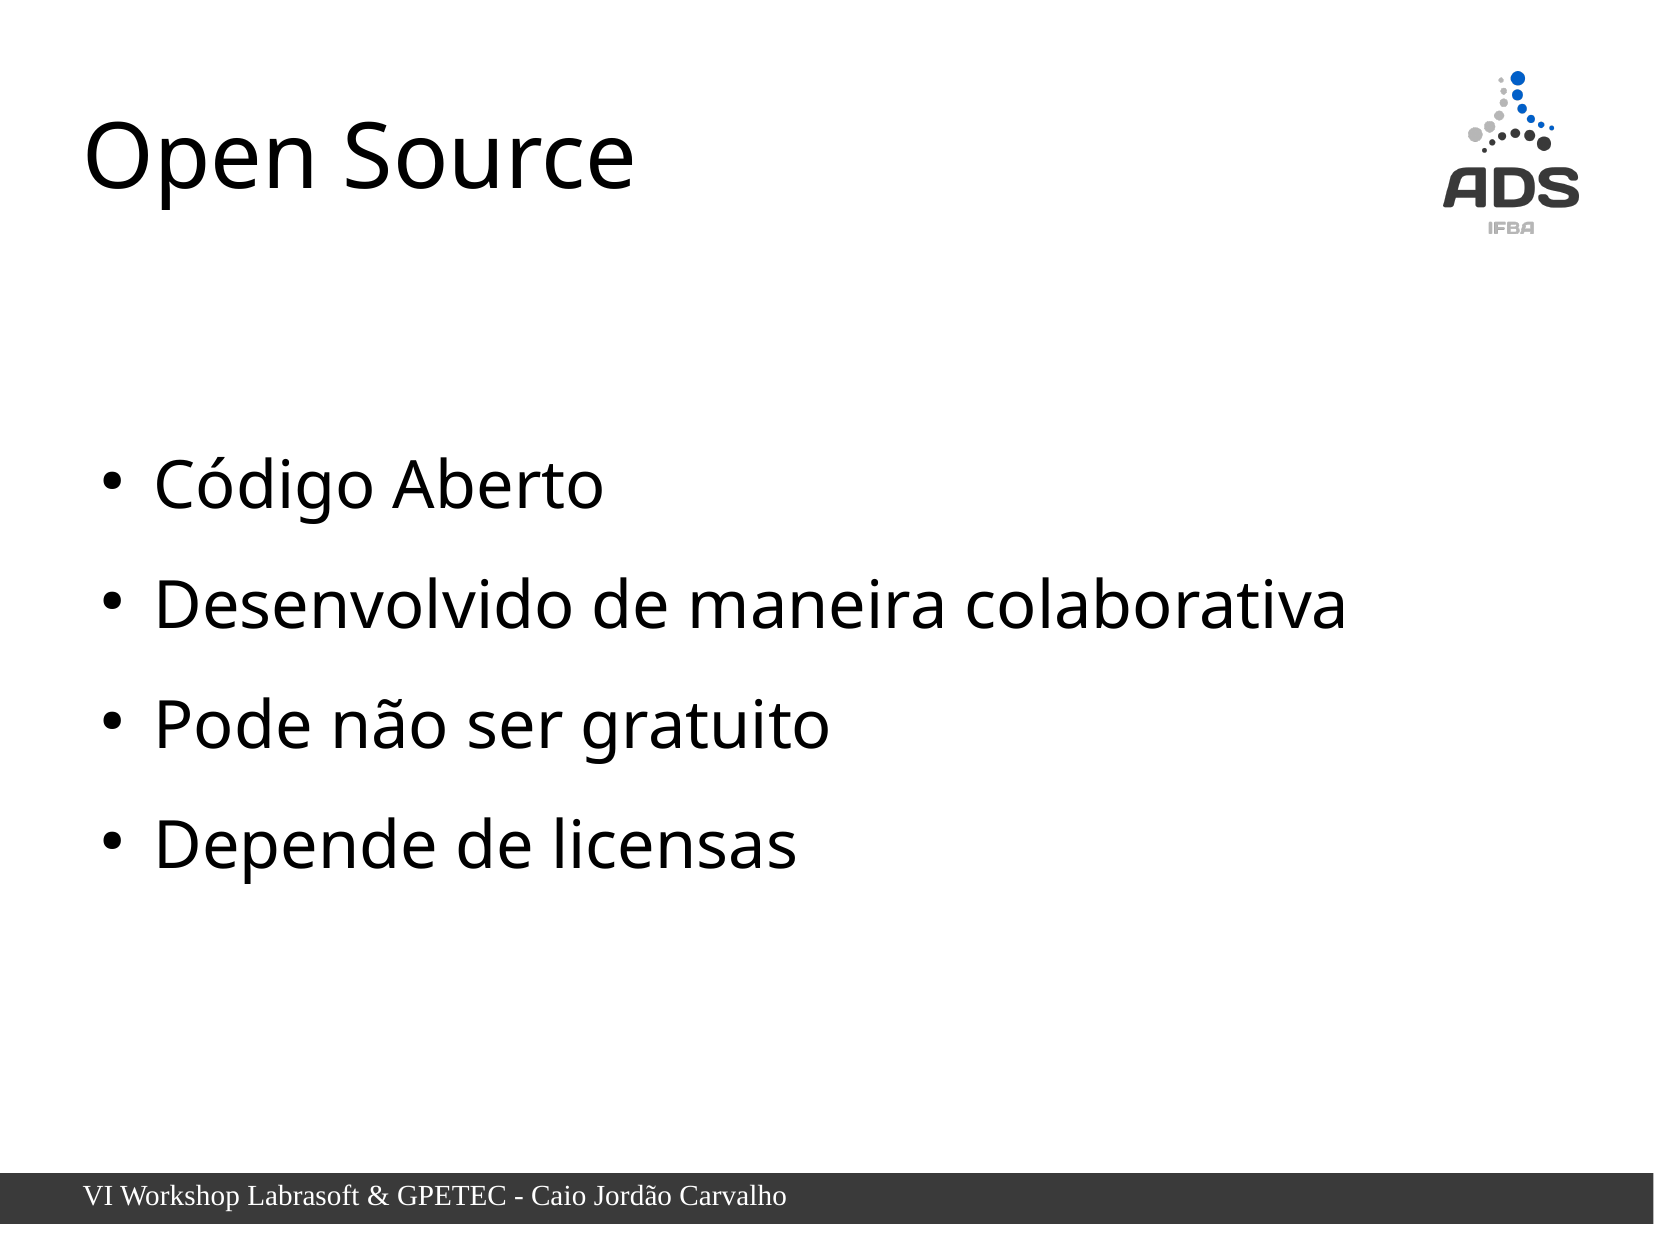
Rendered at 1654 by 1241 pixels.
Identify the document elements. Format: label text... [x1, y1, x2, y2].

picture [1443, 71, 1579, 234]
list Código Aberto Desenvolvido de maneira colaborativa Pode não ser gratuito Depende de licensas [82, 290, 1571, 1036]
title Open Source [82, 49, 1426, 257]
